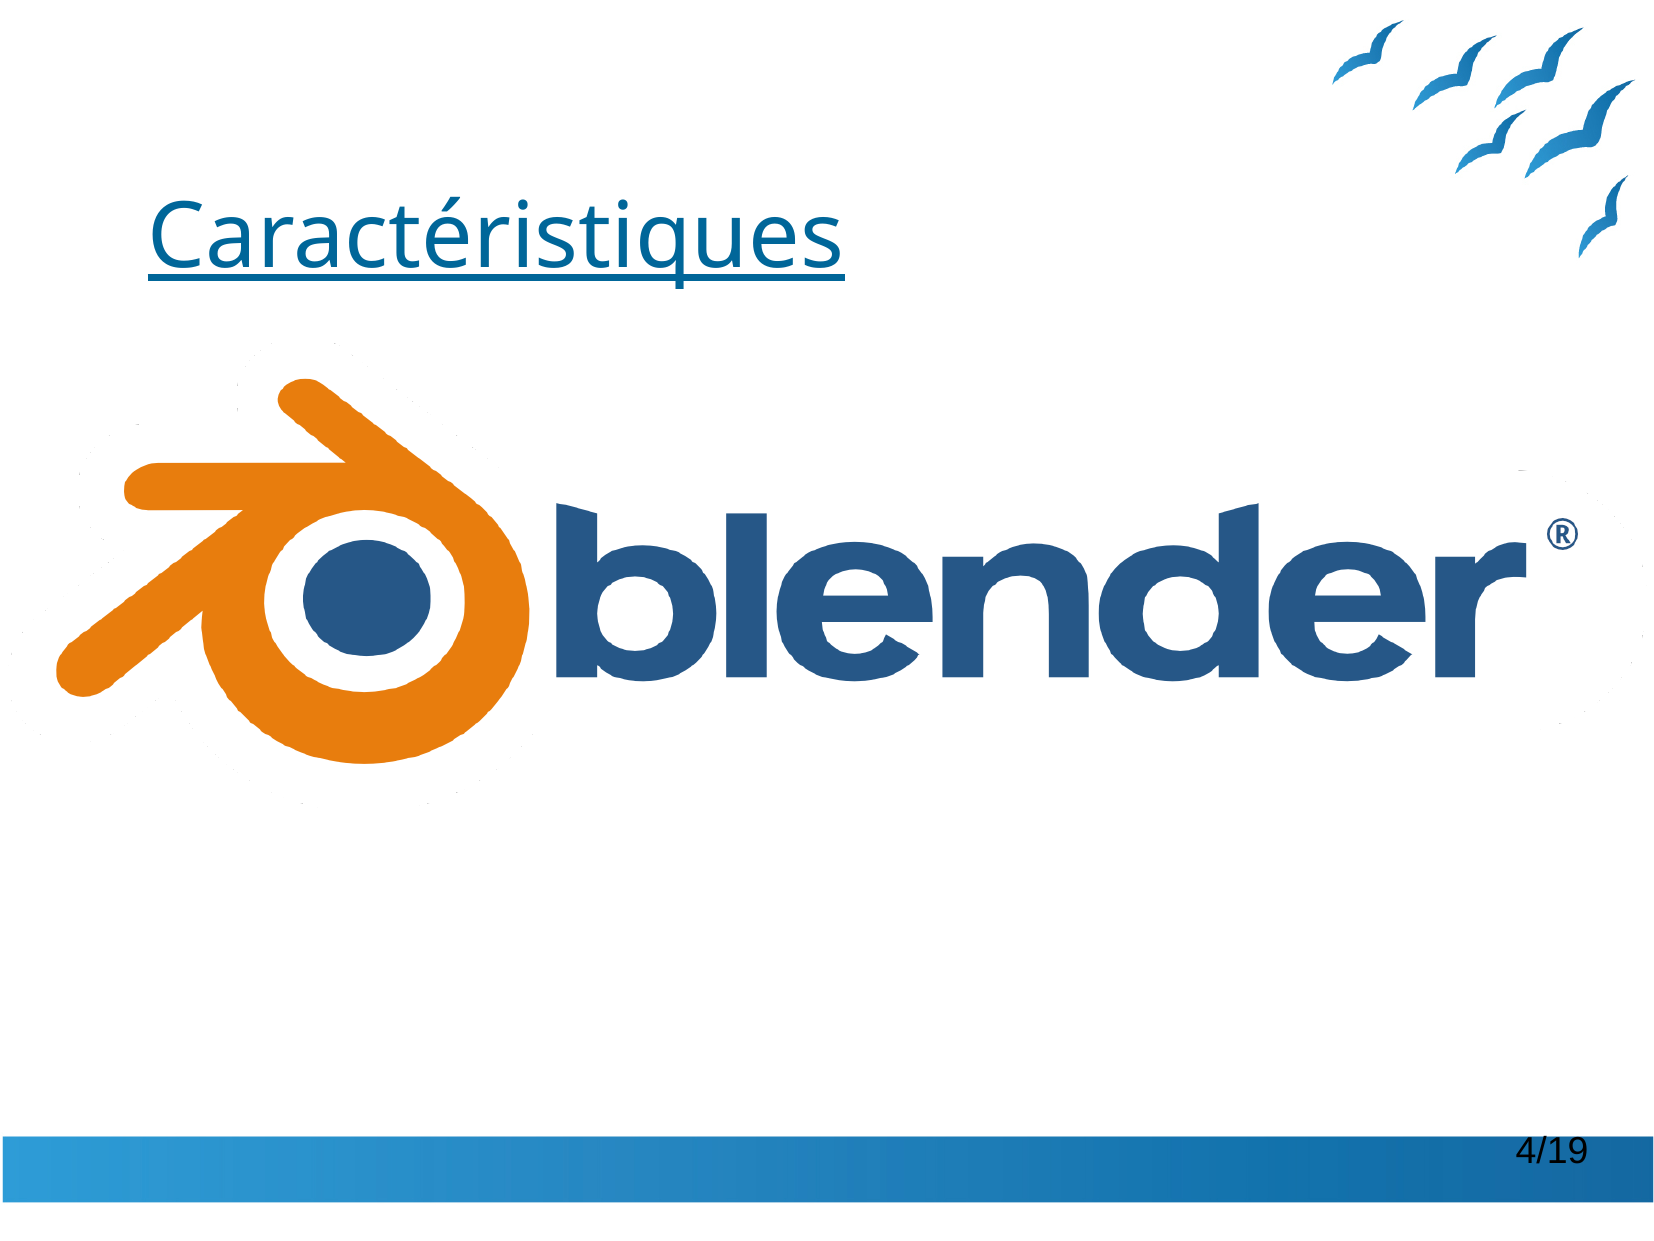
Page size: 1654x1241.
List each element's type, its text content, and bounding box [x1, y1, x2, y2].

title Caractéristiques [147, 173, 1506, 290]
text_box <numéro>/19 [1500, 1122, 1654, 1193]
picture [0, 0, 1654, 1241]
